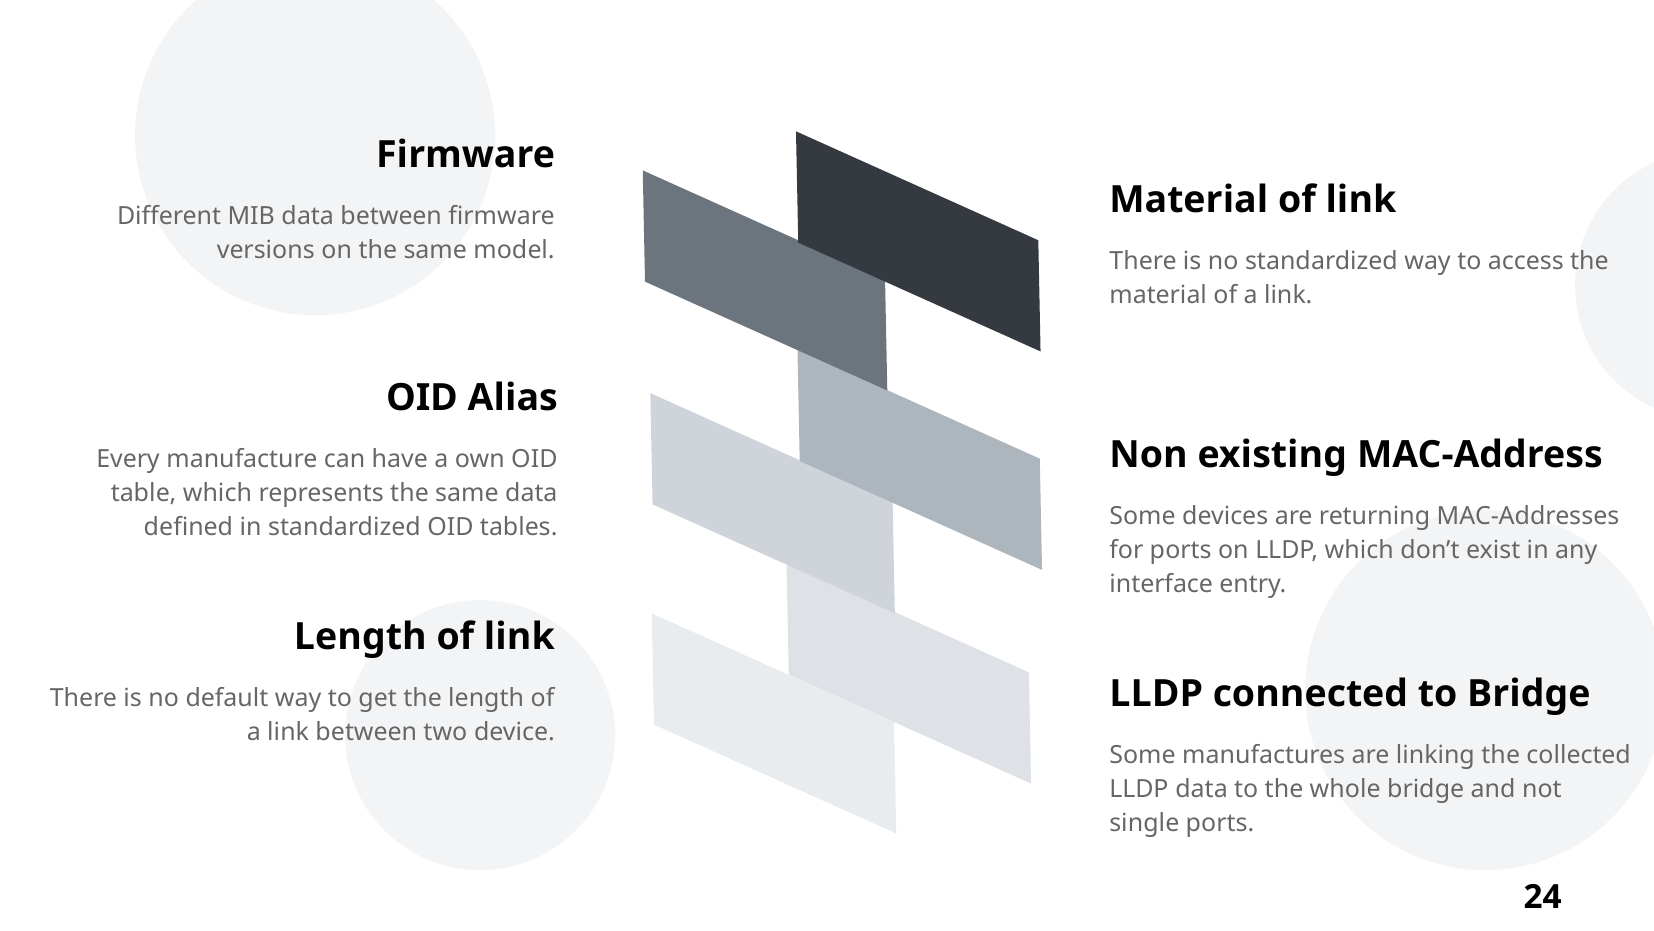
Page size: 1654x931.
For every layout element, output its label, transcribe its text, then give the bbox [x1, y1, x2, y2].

text_box Different MIB data between firmware versions on the same model. [15, 190, 571, 313]
text_box OID Alias [243, 362, 574, 429]
text_box Some manufactures are linking the collected LLDP data to the whole bridge and not single ports. [1094, 729, 1650, 853]
text_box Some devices are returning MAC-Addresses for ports on LLDP, which don’t exist in any interface entry. [1094, 538, 1650, 614]
text_box There is no standardized way to access the material of a link. [1094, 235, 1650, 358]
text_box Firmware [240, 120, 571, 186]
text_box There is no default way to get the length of a link between two device. [15, 672, 571, 756]
text_box Material of link [1094, 165, 1613, 231]
text_box <number> [1508, 866, 1654, 922]
text_box Length of link [75, 602, 571, 676]
text_box LLDP connected to Bridge [1094, 659, 1613, 726]
text_box Every manufacture can have a own OID table, which represents the same data defined in standardized OID tables. [18, 432, 574, 608]
text_box Non existing MAC-Address [1094, 420, 1654, 538]
